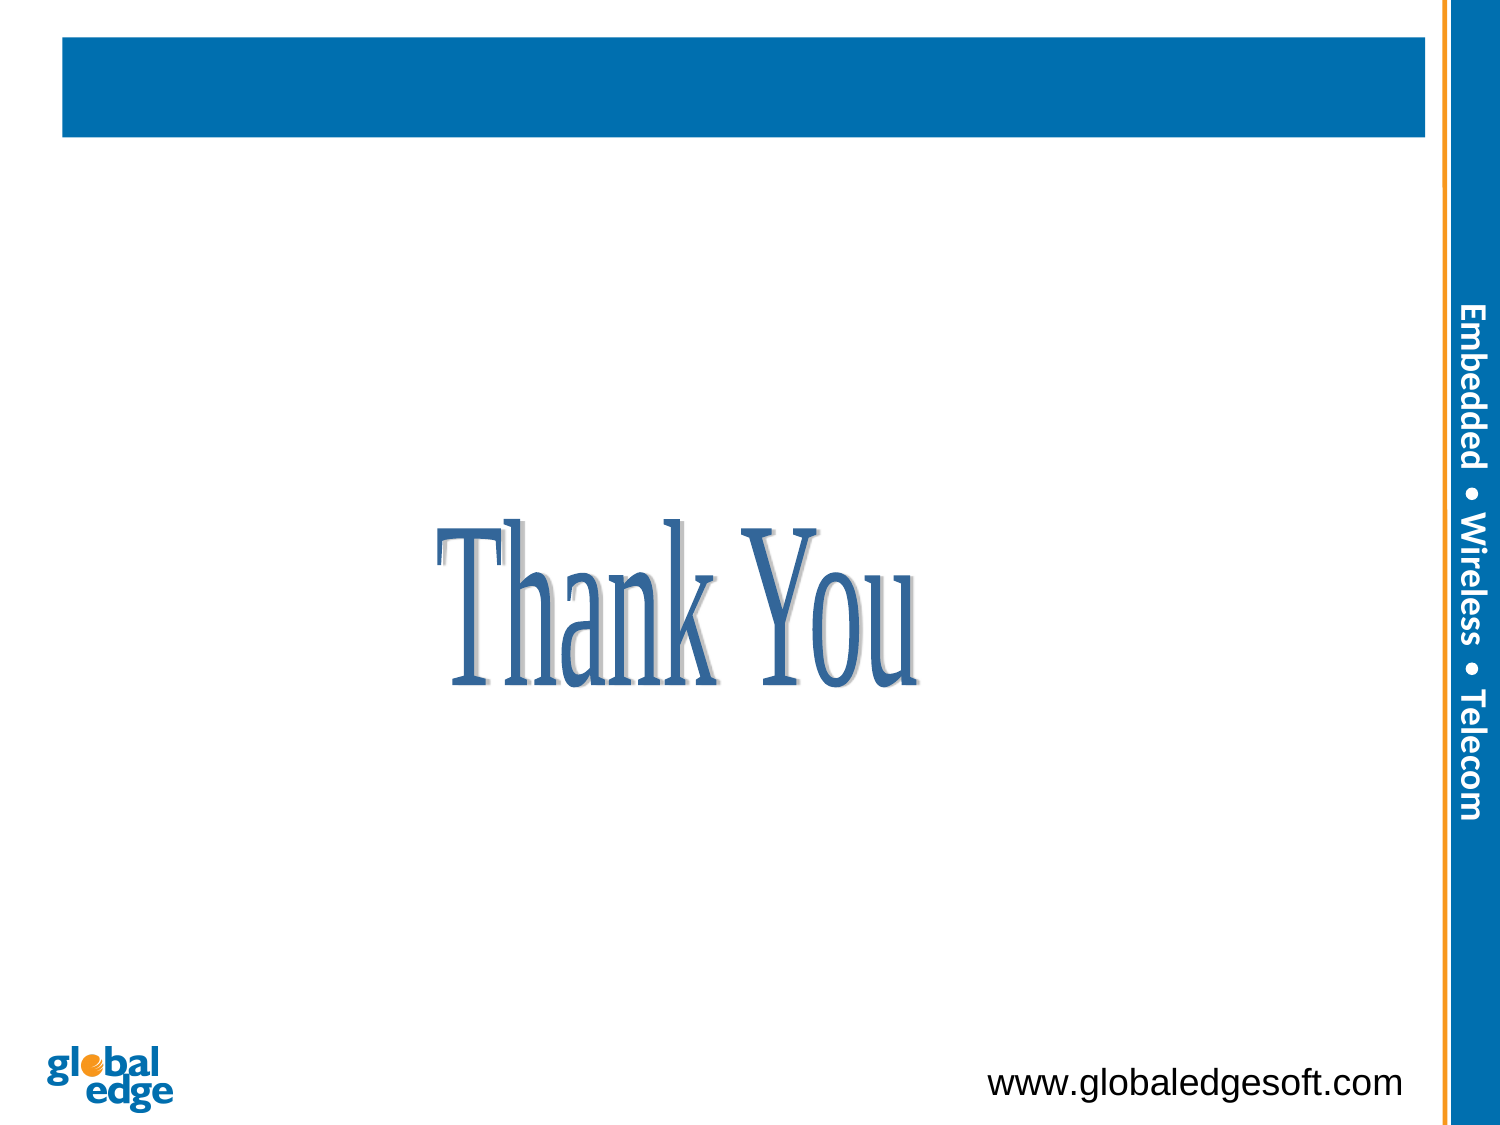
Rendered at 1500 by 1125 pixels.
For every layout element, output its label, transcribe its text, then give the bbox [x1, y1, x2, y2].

picture [34, 1034, 185, 1125]
text_box Thank You [503, 518, 557, 686]
text_box Thank You [561, 572, 605, 688]
text_box Thank You [608, 572, 660, 686]
text_box Thank You [812, 572, 860, 688]
text_box Thank You [741, 528, 817, 686]
text_box Thank You [864, 575, 917, 688]
text_box Thank You [663, 519, 717, 686]
text_box Thank You [437, 528, 501, 686]
